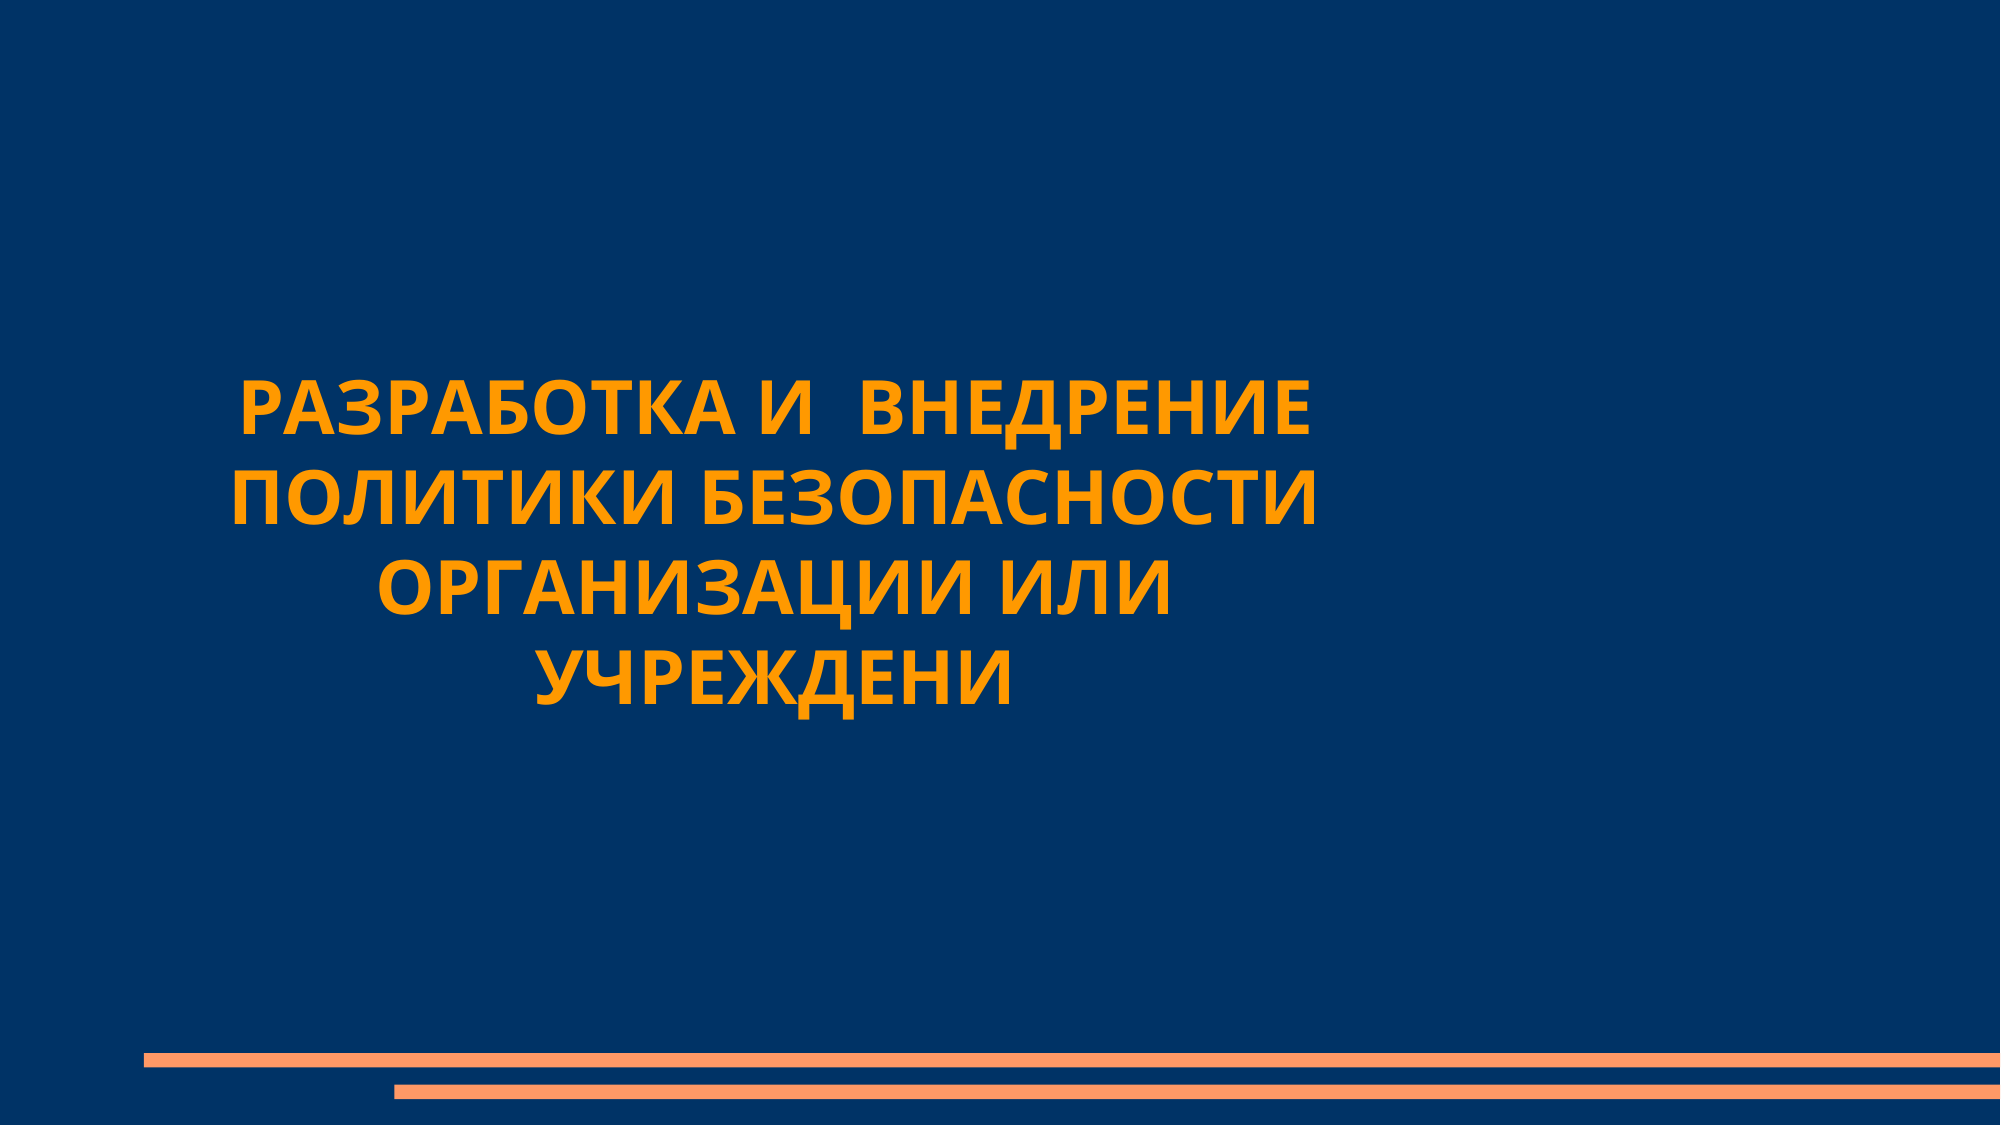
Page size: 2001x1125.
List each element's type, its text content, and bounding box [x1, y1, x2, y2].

title РАЗРАБОТКА И ВНЕДРЕНИЕ ПОЛИТИКИ БЕЗОПАСНОСТИ ОРГАНИЗАЦИИ ИЛИ УЧРЕЖДЕНИ [175, 351, 1376, 886]
